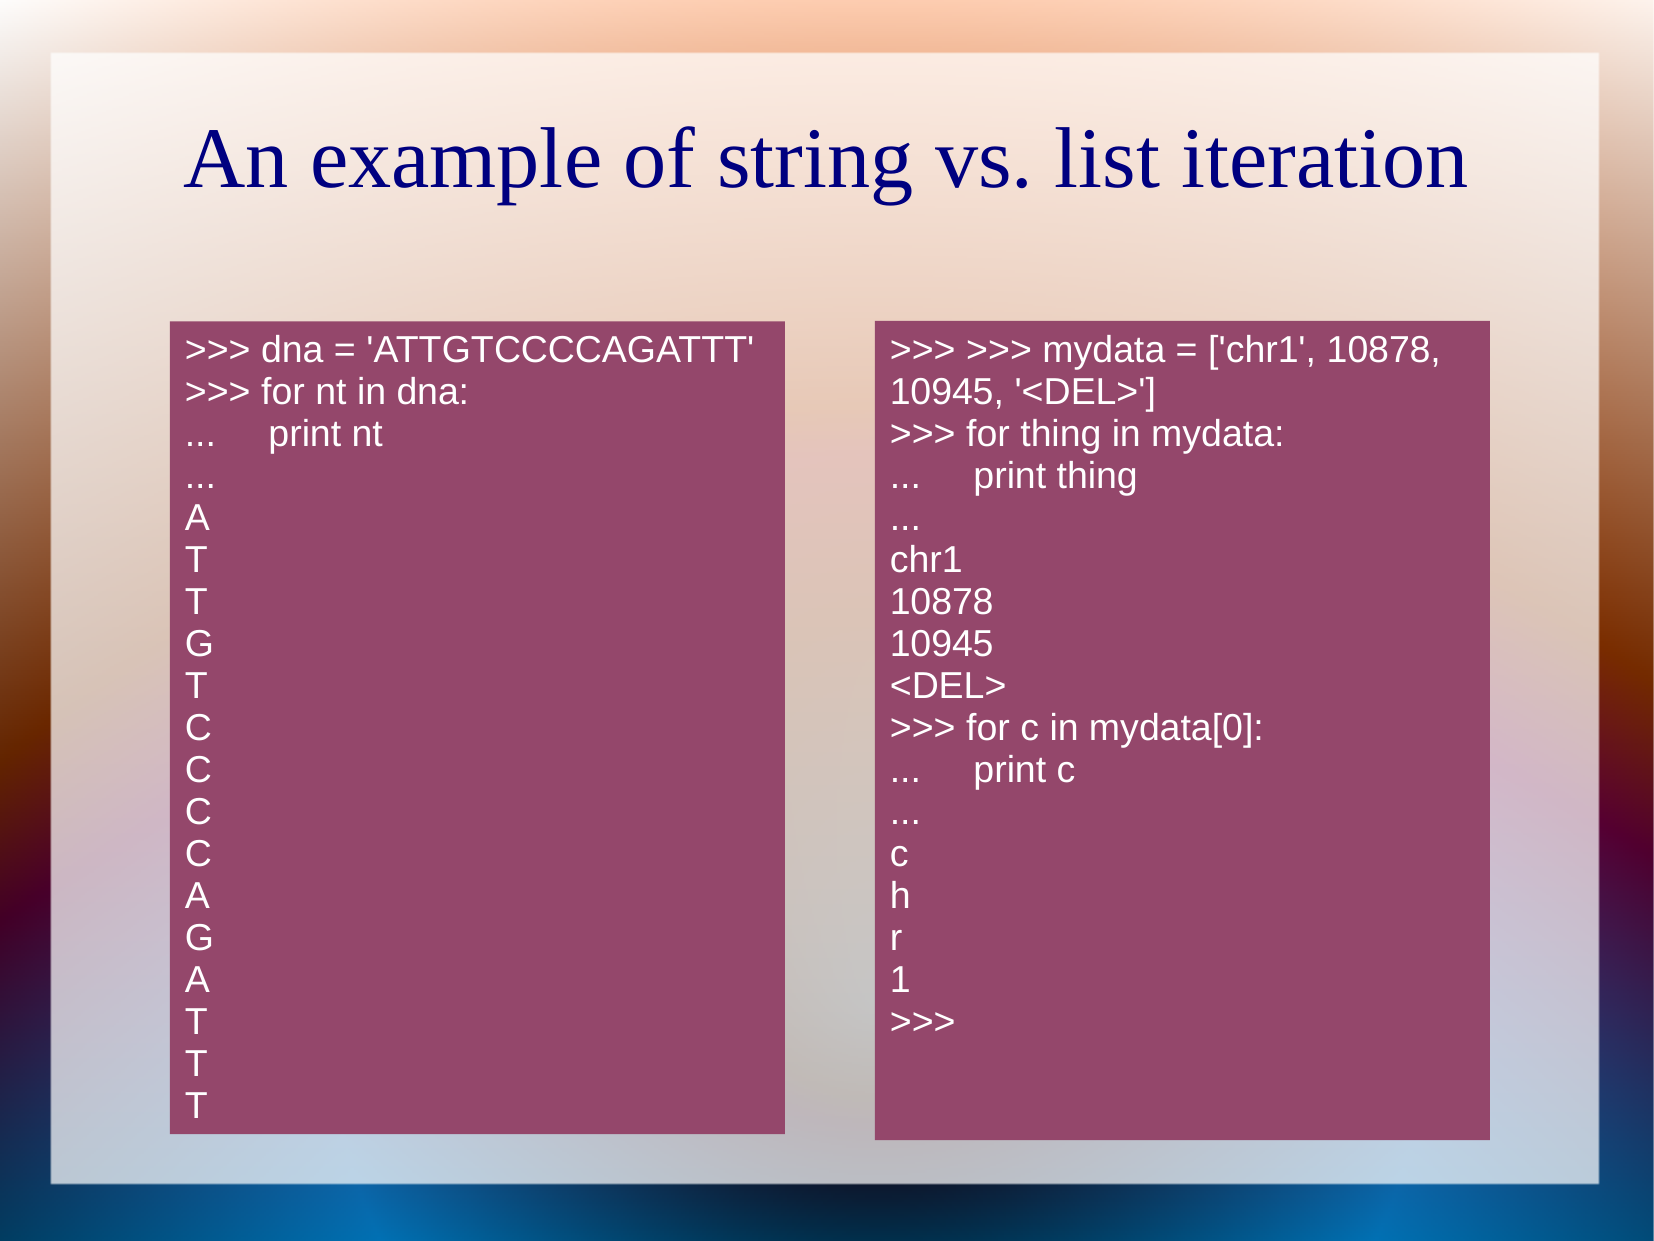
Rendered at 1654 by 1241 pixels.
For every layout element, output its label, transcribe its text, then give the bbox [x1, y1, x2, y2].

text_box >>> >>> mydata = ['chr1', 10878, 10945, '<DEL>'] >>> for thing in mydata: ... print thing ... chr1 10878 10945 <DEL> >>> for c in mydata[0]: ... print c ... c h r 1 >>> [874, 320, 1490, 1141]
title An example of string vs. list iteration [82, 55, 1571, 263]
picture [0, 0, 1654, 1241]
text_box >>> dna = 'ATTGTCCCCAGATTT' >>> for nt in dna: ... print nt ... A T T G T C C C C A G A T T T [169, 321, 785, 1135]
